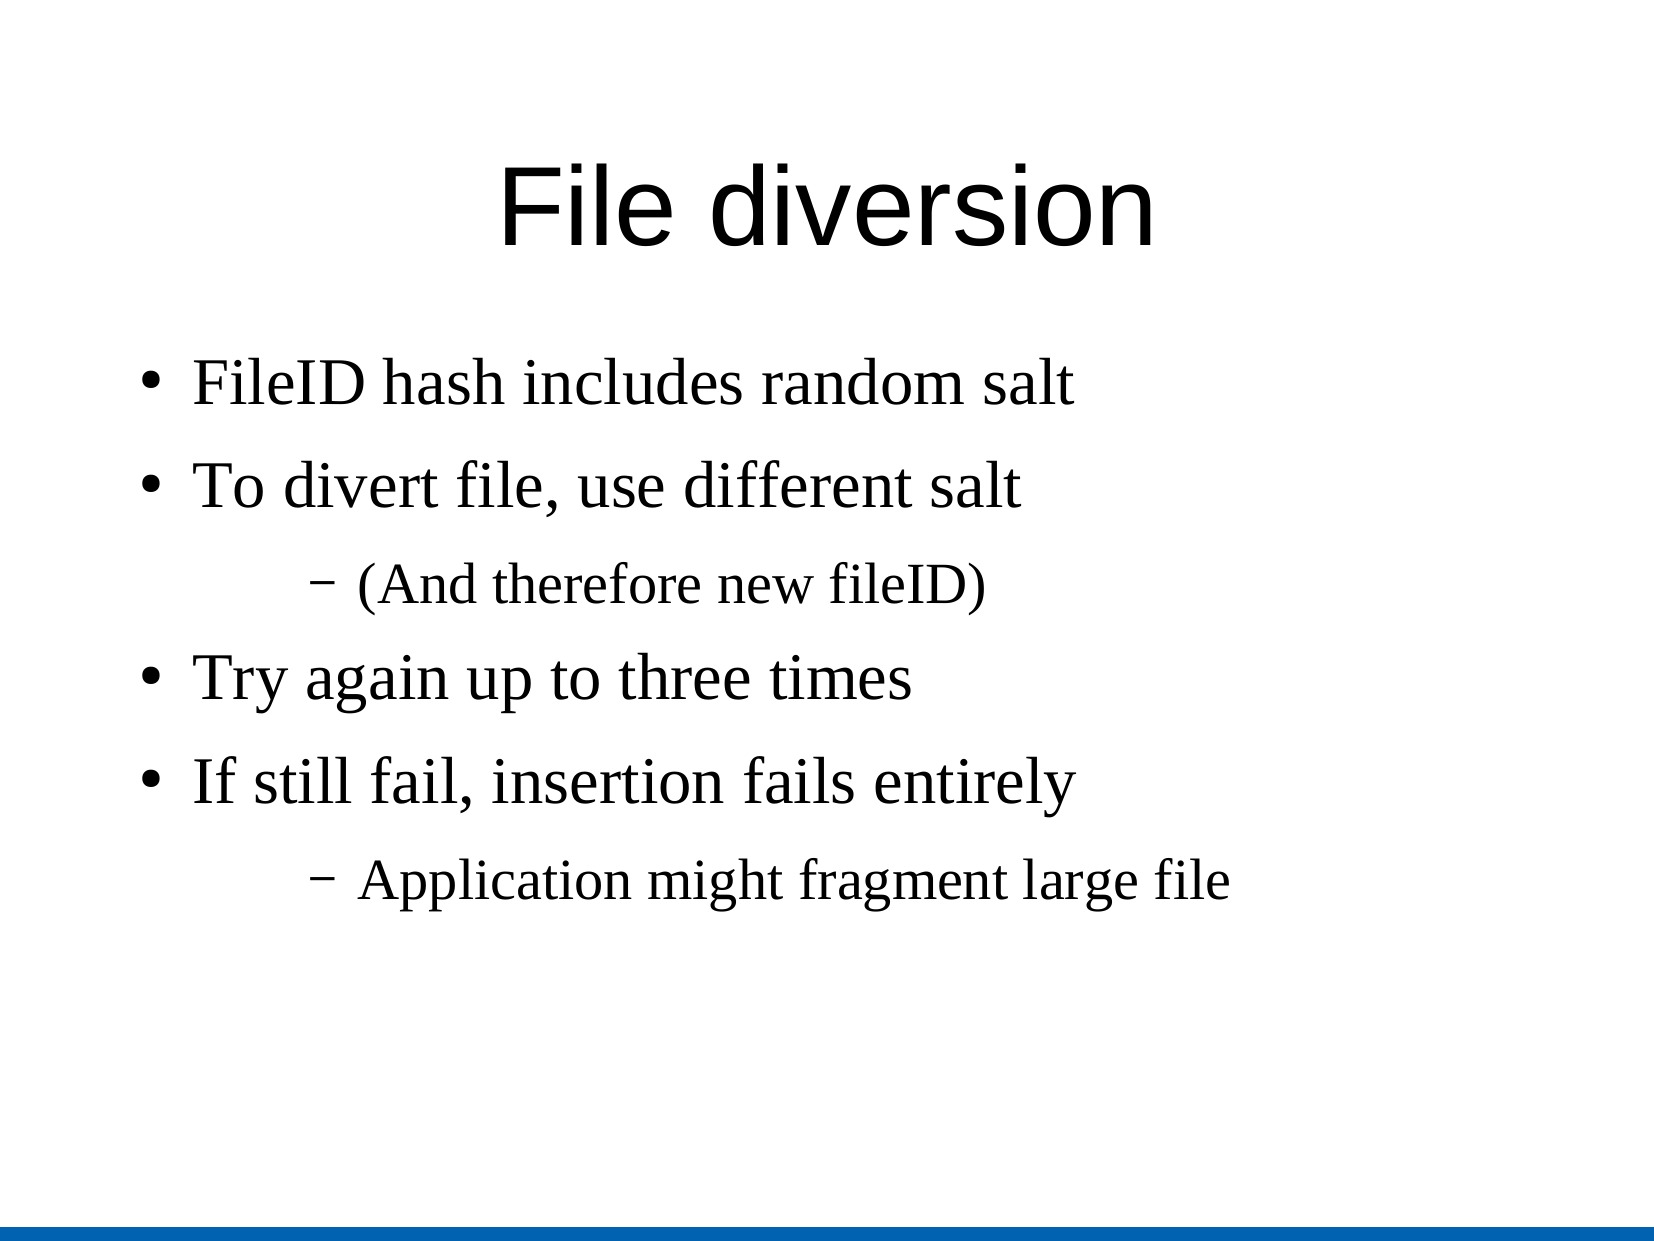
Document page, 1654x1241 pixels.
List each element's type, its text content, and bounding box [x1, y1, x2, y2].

list FileID hash includes random salt To divert file, use different salt (And therefore new fileID) Try again up to three times If still fail, insertion fails entirely Application might fragment large file [121, 344, 1533, 1127]
title File diversion [121, 102, 1533, 311]
